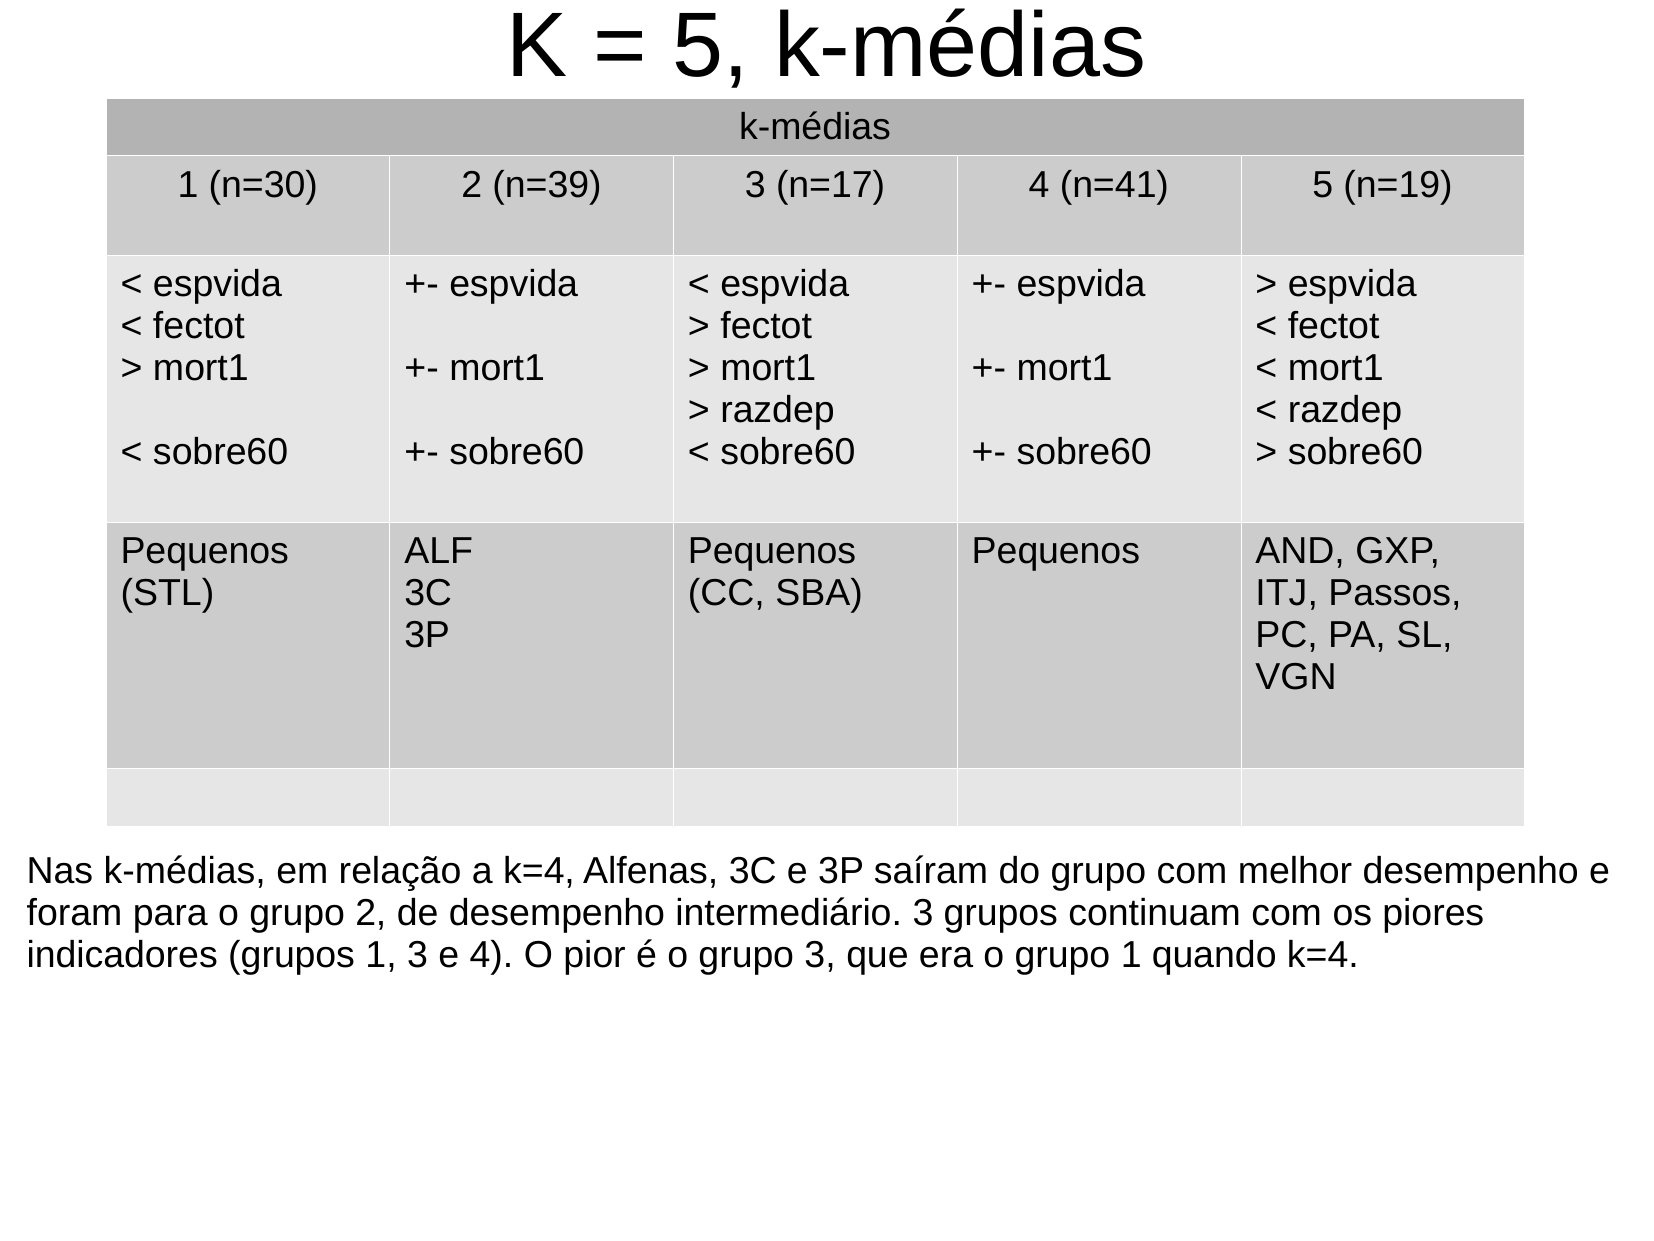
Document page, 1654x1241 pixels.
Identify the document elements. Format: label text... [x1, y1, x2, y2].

table_cell +- espvida +- mort1 +- sobre60 [390, 256, 673, 522]
table_header k-médias [107, 99, 1524, 155]
table_cell > espvida < fectot < mort1 < razdep > sobre60 [1242, 256, 1524, 522]
table_cell < espvida < fectot > mort1 < sobre60 [107, 256, 389, 522]
text_box Nas k-médias, em relação a k=4, Alfenas, 3C e 3P saíram do grupo com melhor desempenho e foram para o grupo 2, de desempenho intermediário. 3 grupos continuam com os piores indicadores (grupos 1, 3 e 4). O pior é o grupo 3, que era o grupo 1 quando k=4. [11, 842, 1642, 1193]
table_cell 4 (n=41) [958, 156, 1241, 255]
table_cell [958, 769, 1241, 826]
table_cell Pequenos [958, 523, 1241, 768]
table_cell Pequenos (STL) [107, 523, 389, 768]
table_cell < espvida > fectot > mort1 > razdep < sobre60 [674, 256, 957, 522]
table_cell [674, 769, 957, 826]
table_cell [1242, 769, 1524, 826]
table_cell ALF 3C 3P [390, 523, 673, 768]
table_cell 3 (n=17) [674, 156, 957, 255]
table_cell Pequenos (CC, SBA) [674, 523, 957, 768]
table_cell [390, 769, 673, 826]
table_cell [107, 769, 389, 826]
table_cell +- espvida +- mort1 +- sobre60 [958, 256, 1241, 522]
table_cell AND, GXP, ITJ, Passos, PC, PA, SL, VGN [1242, 523, 1524, 768]
table_cell 2 (n=39) [390, 156, 673, 255]
table_cell 1 (n=30) [107, 156, 389, 255]
title K = 5, k-médias [82, 0, 1571, 148]
table_cell 5 (n=19) [1242, 156, 1524, 255]
